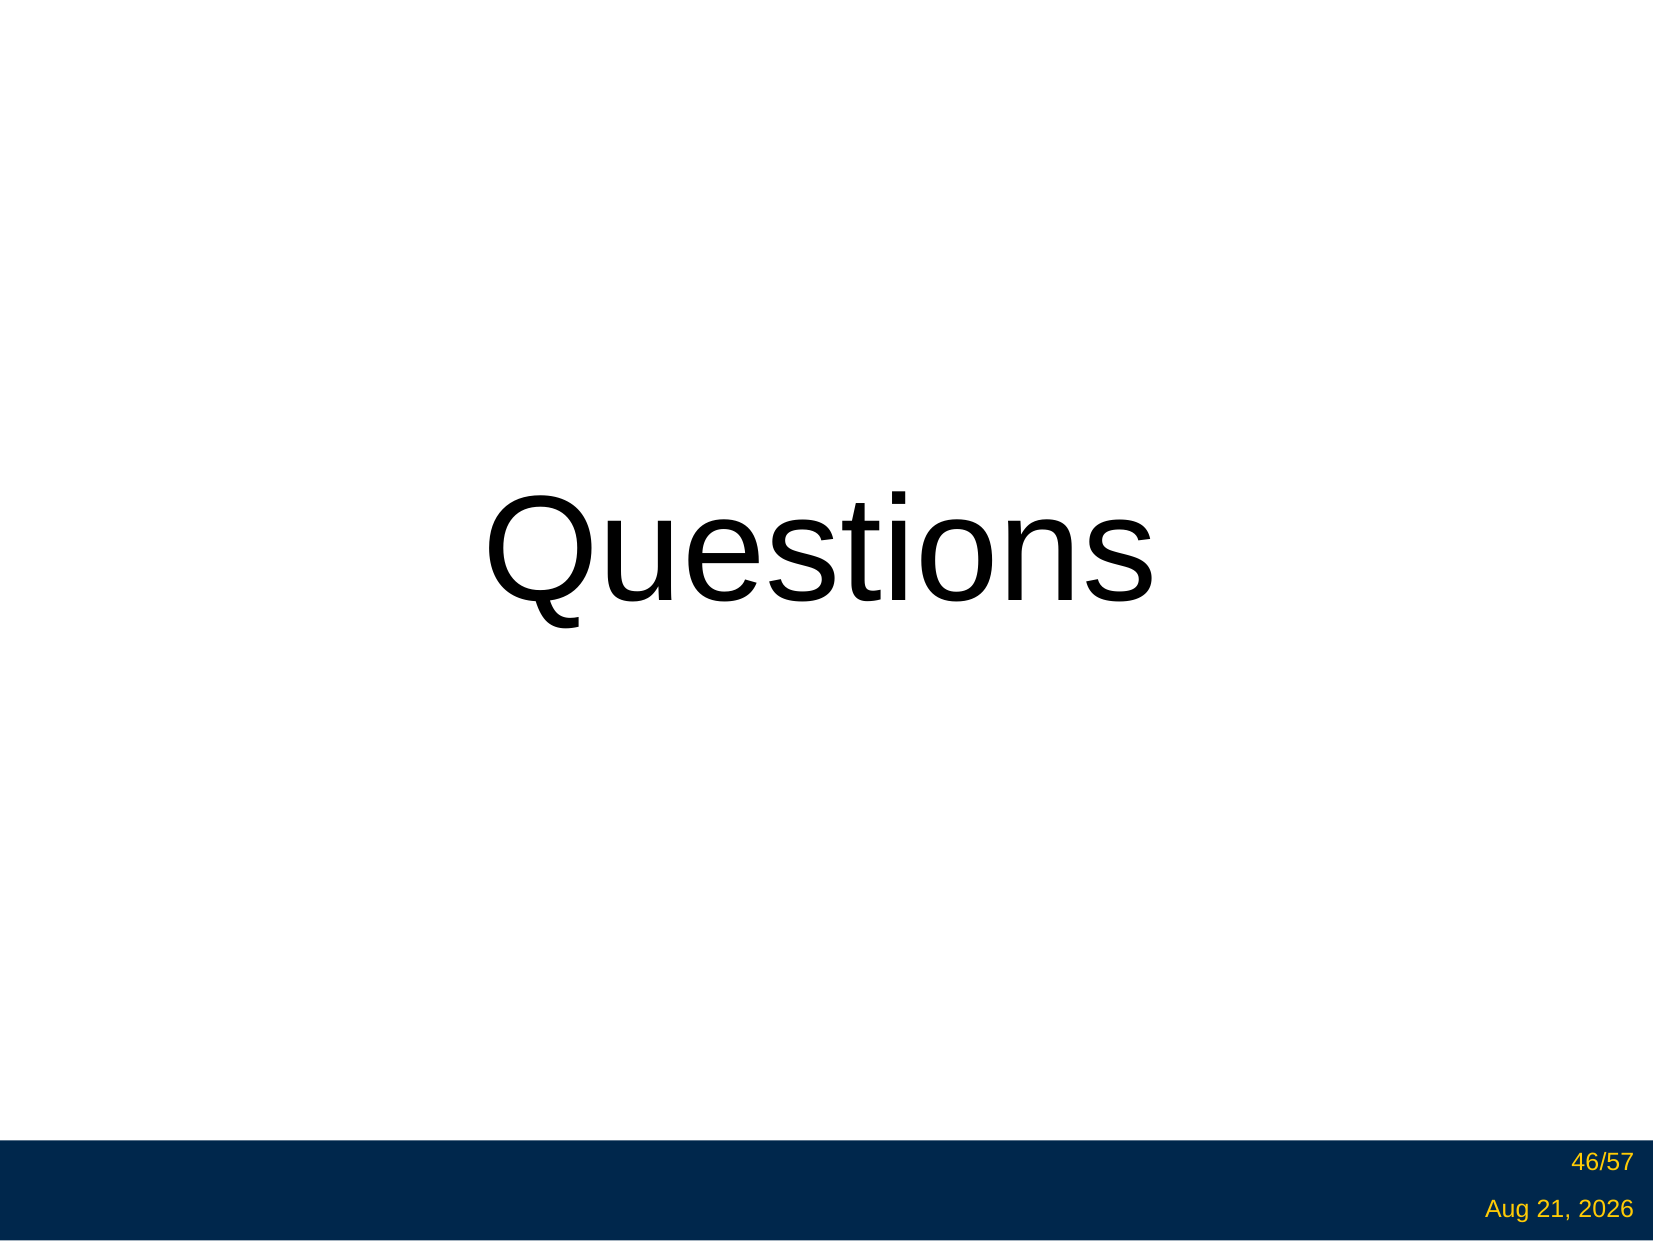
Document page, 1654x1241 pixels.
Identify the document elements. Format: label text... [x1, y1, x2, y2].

text_box Questions [467, 457, 1174, 687]
